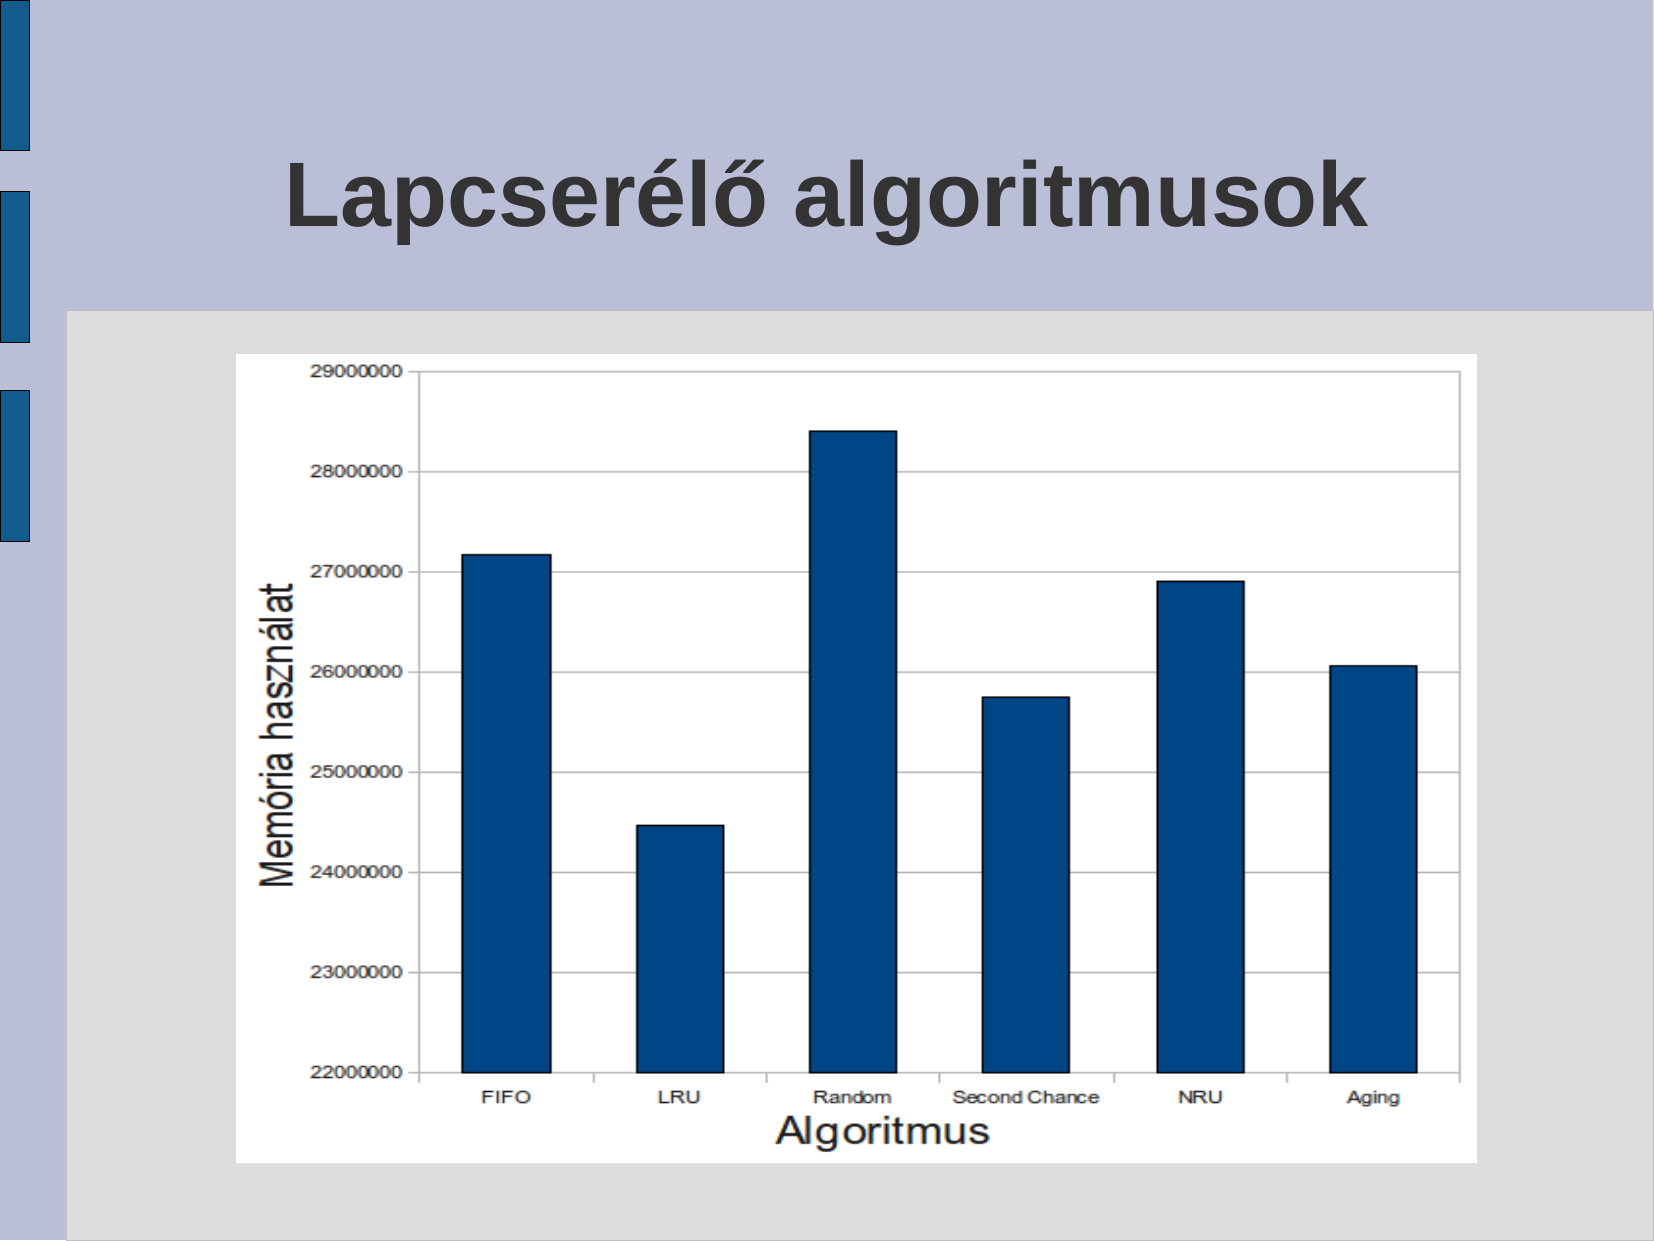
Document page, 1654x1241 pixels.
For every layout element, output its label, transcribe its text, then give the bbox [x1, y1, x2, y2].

title Lapcserélő algoritmusok [121, 98, 1534, 291]
picture [236, 354, 1477, 1163]
